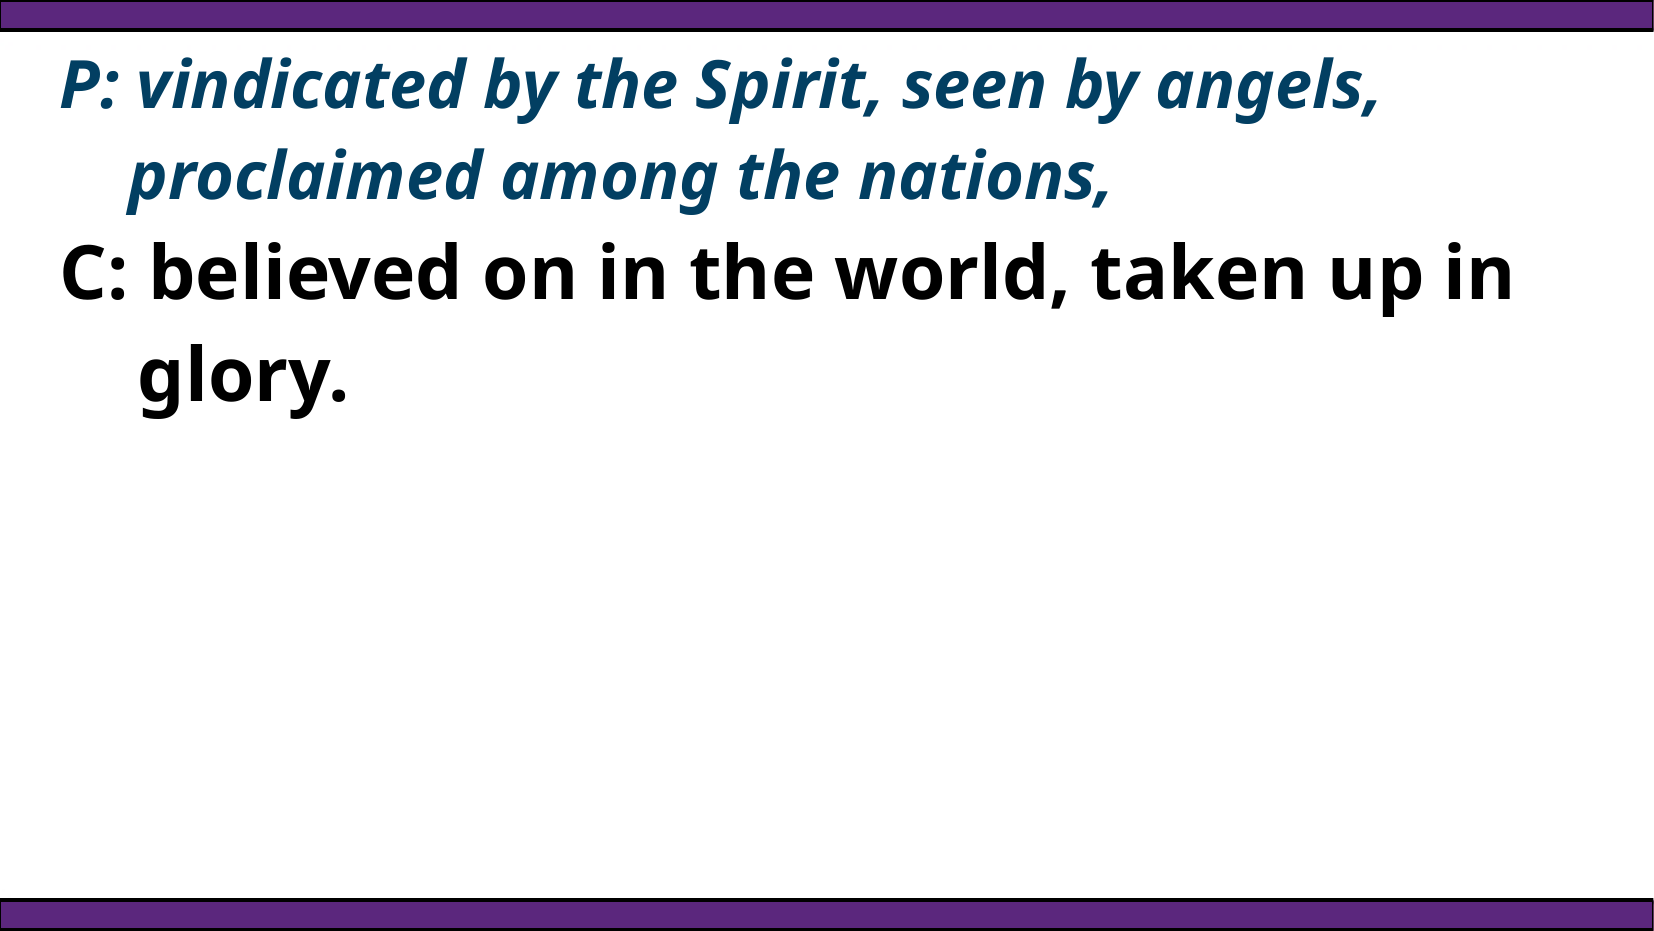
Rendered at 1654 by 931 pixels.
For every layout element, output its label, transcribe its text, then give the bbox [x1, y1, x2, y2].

text_box [0, 0, 1654, 31]
text_box [0, 900, 1654, 931]
text_box P: vindicated by the Spirit, seen by angels, proclaimed among the nations, C: believed on in the world, taken up in glory. [45, 30, 1591, 422]
picture [0, 31, 1654, 900]
